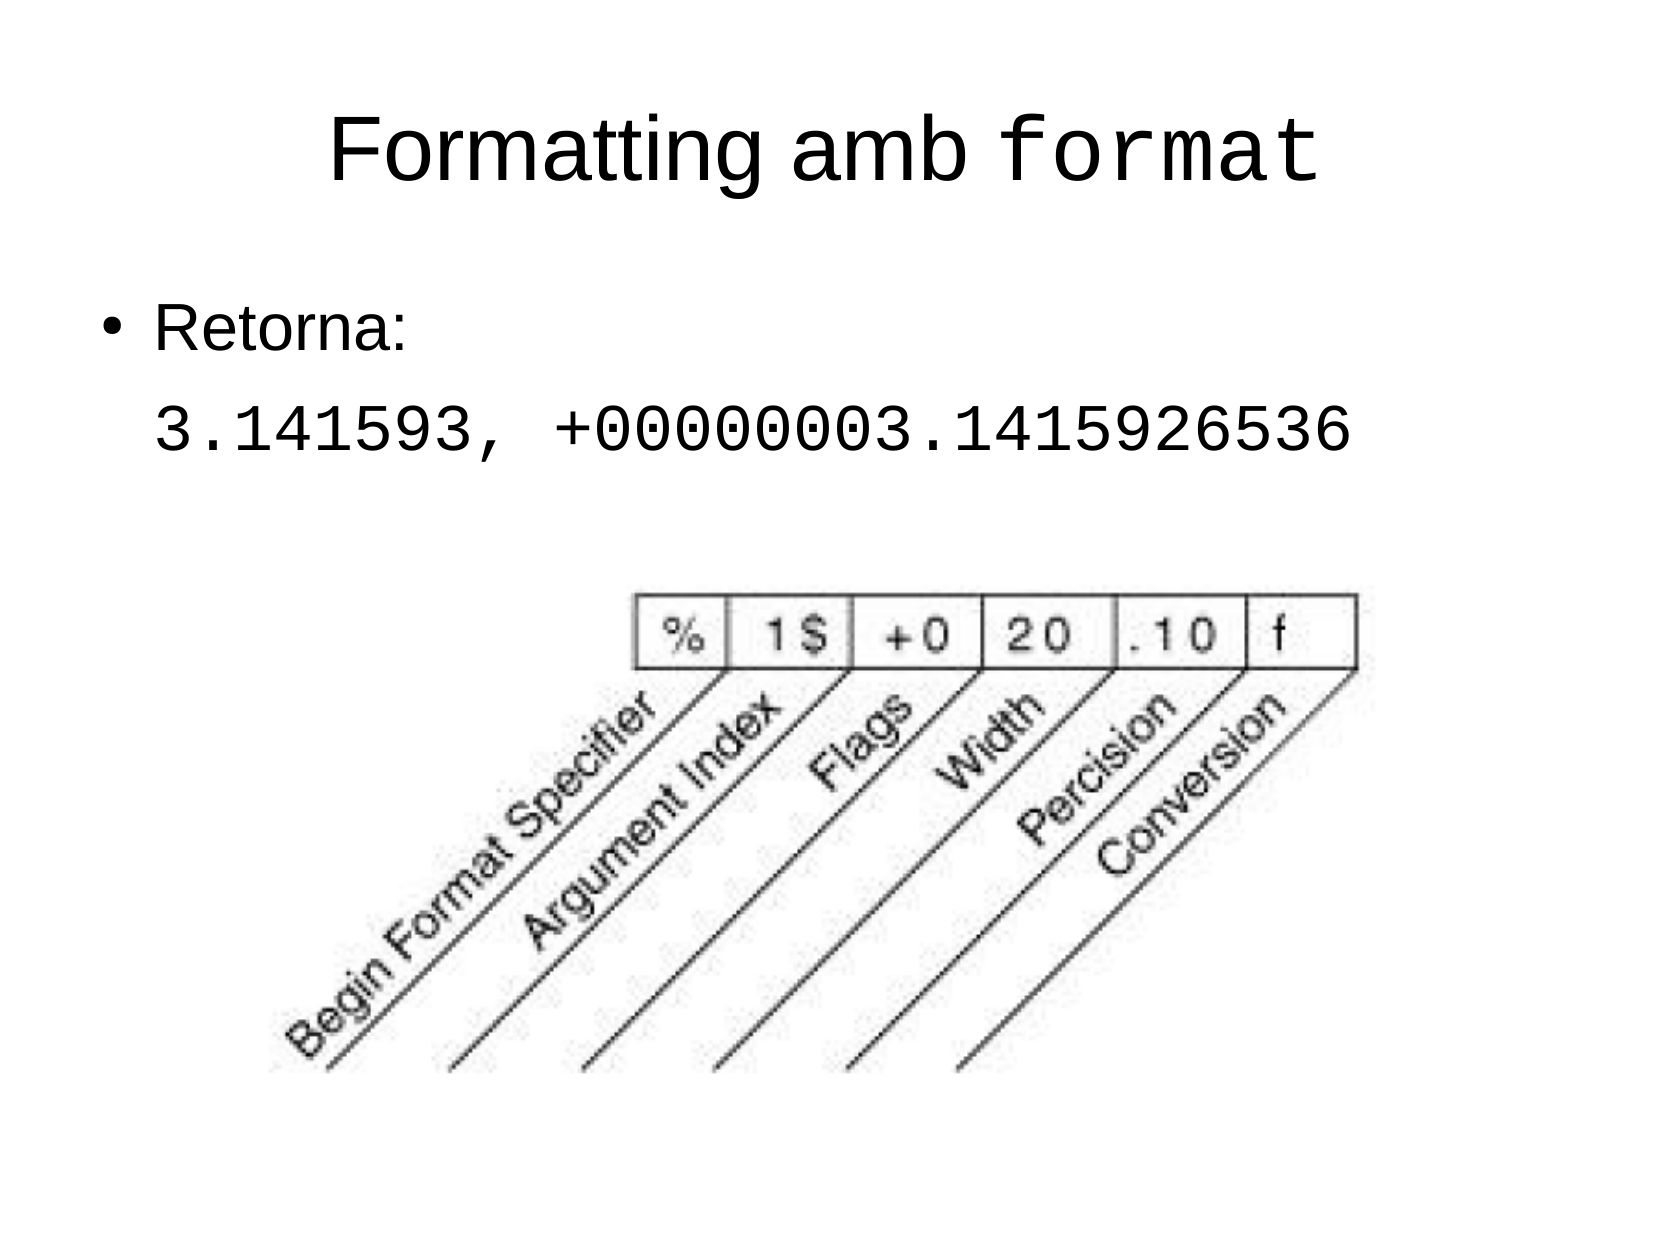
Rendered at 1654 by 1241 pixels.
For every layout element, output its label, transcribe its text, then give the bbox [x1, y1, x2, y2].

picture [177, 560, 1415, 1105]
list Retorna: 3.141593, +00000003.1415926536 [82, 290, 1571, 1010]
title Formatting amb format [82, 49, 1571, 257]
